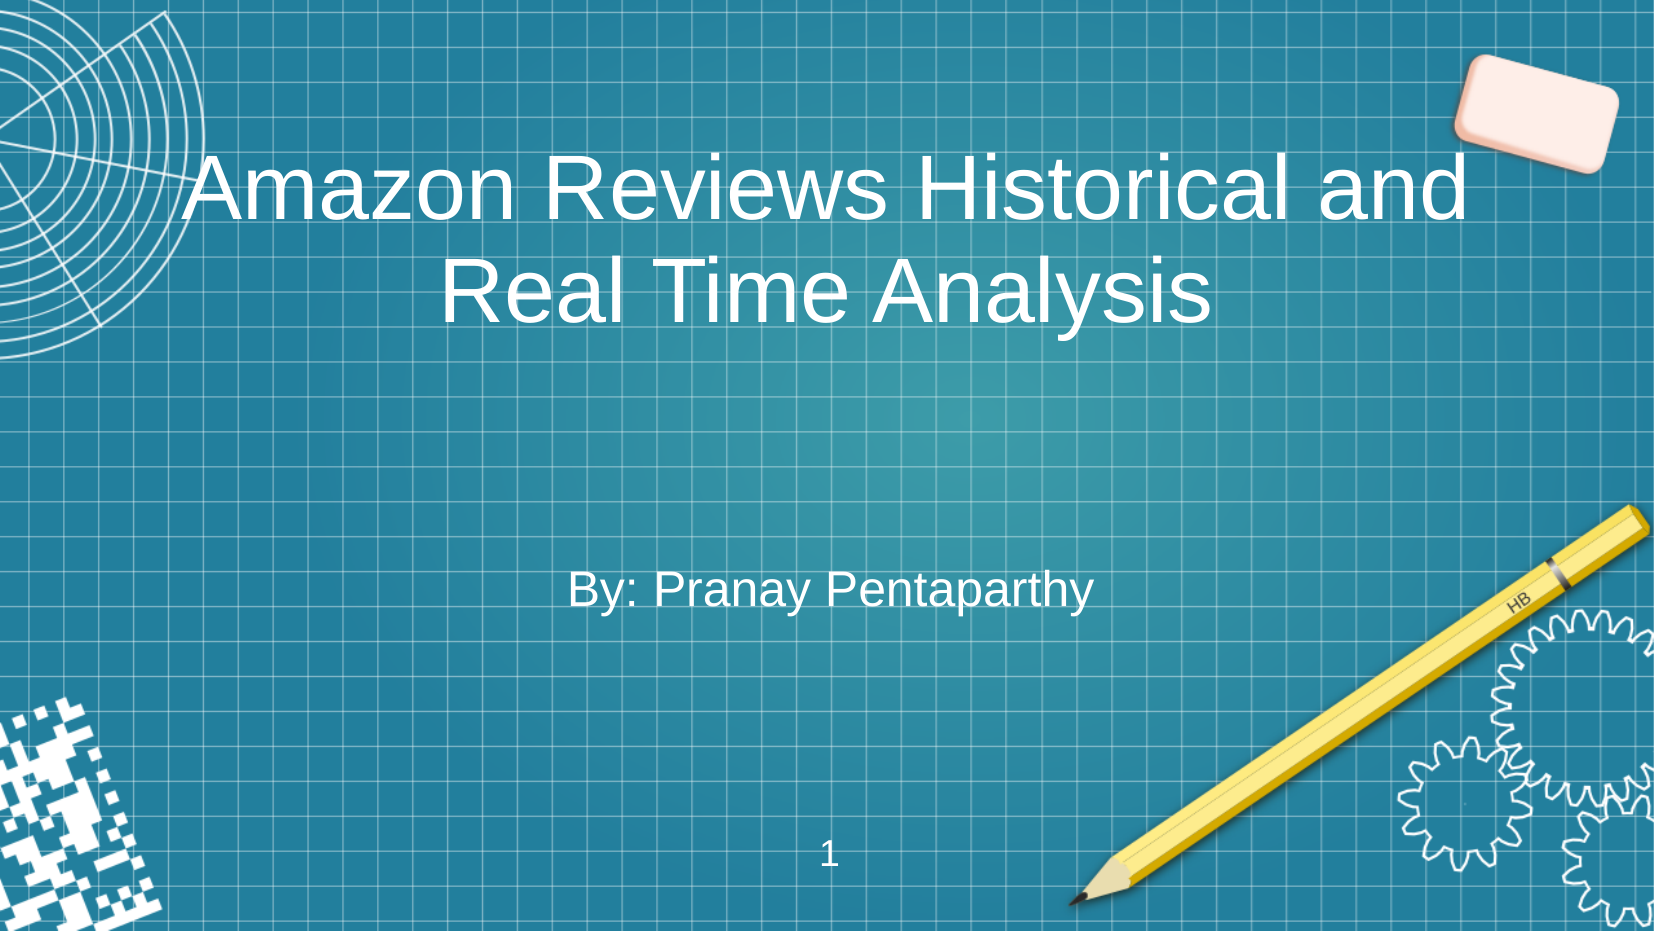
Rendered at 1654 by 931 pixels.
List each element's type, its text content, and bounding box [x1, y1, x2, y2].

subtitle By: Pranay Pentaparthy [86, 389, 1576, 788]
picture [0, 0, 1654, 931]
text_box <number> [675, 825, 984, 881]
title Amazon Reviews Historical and Real Time Analysis [82, 132, 1571, 346]
